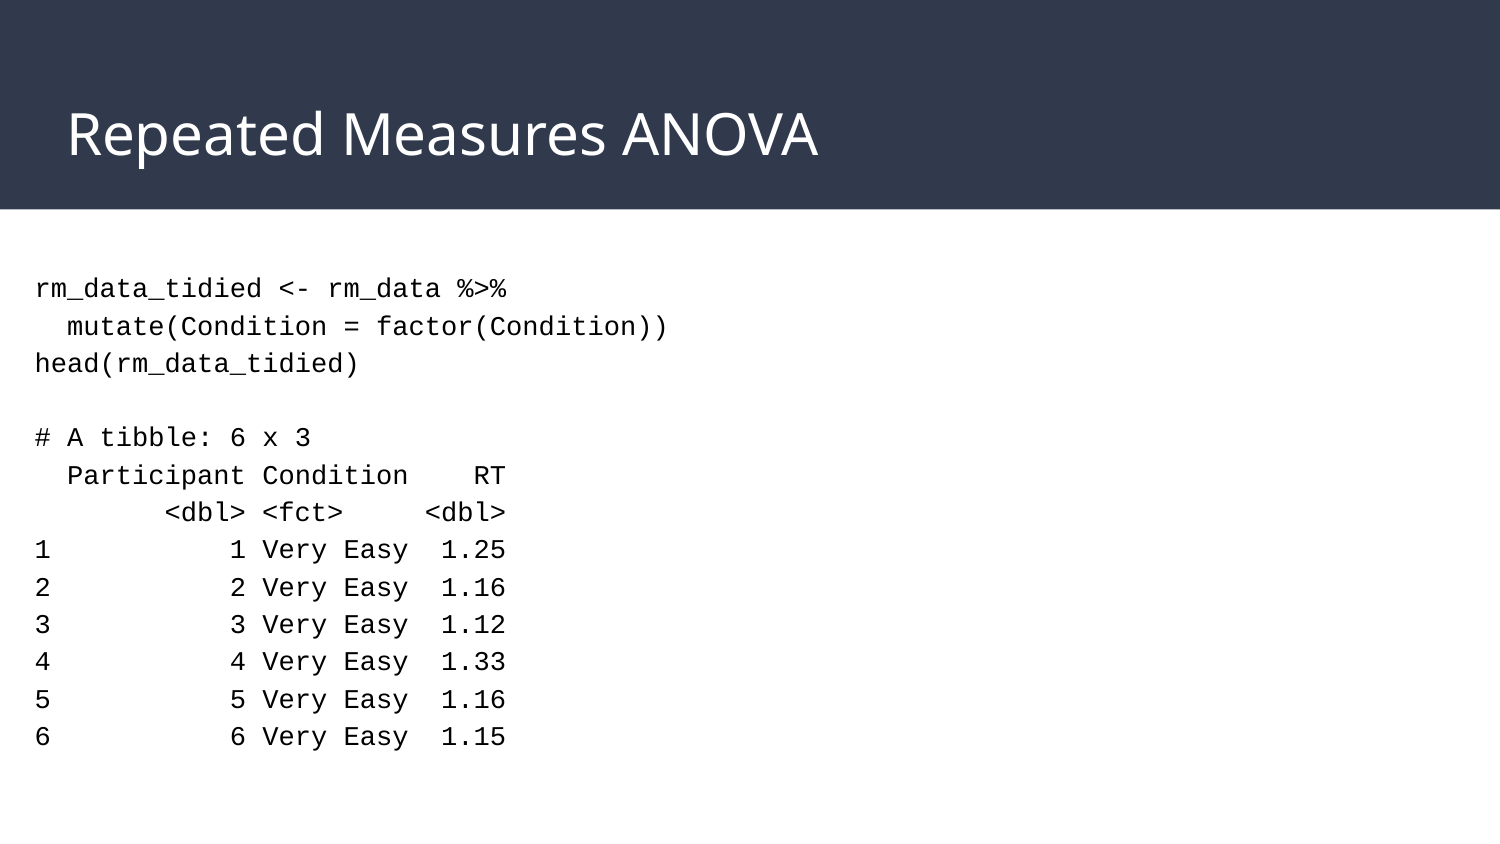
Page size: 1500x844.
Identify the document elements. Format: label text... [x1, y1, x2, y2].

text_box rm_data_tidied <- rm_data %>% mutate(Condition = factor(Condition)) head(rm_data_tidied) # A tibble: 6 x 3 Participant Condition RT <dbl> <fct> <dbl> 1 1 Very Easy 1.25 2 2 Very Easy 1.16 3 3 Very Easy 1.12 4 4 Very Easy 1.33 5 5 Very Easy 1.16 6 6 Very Easy 1.15 [19, 250, 1472, 821]
title Repeated Measures ANOVA [51, 82, 1449, 185]
